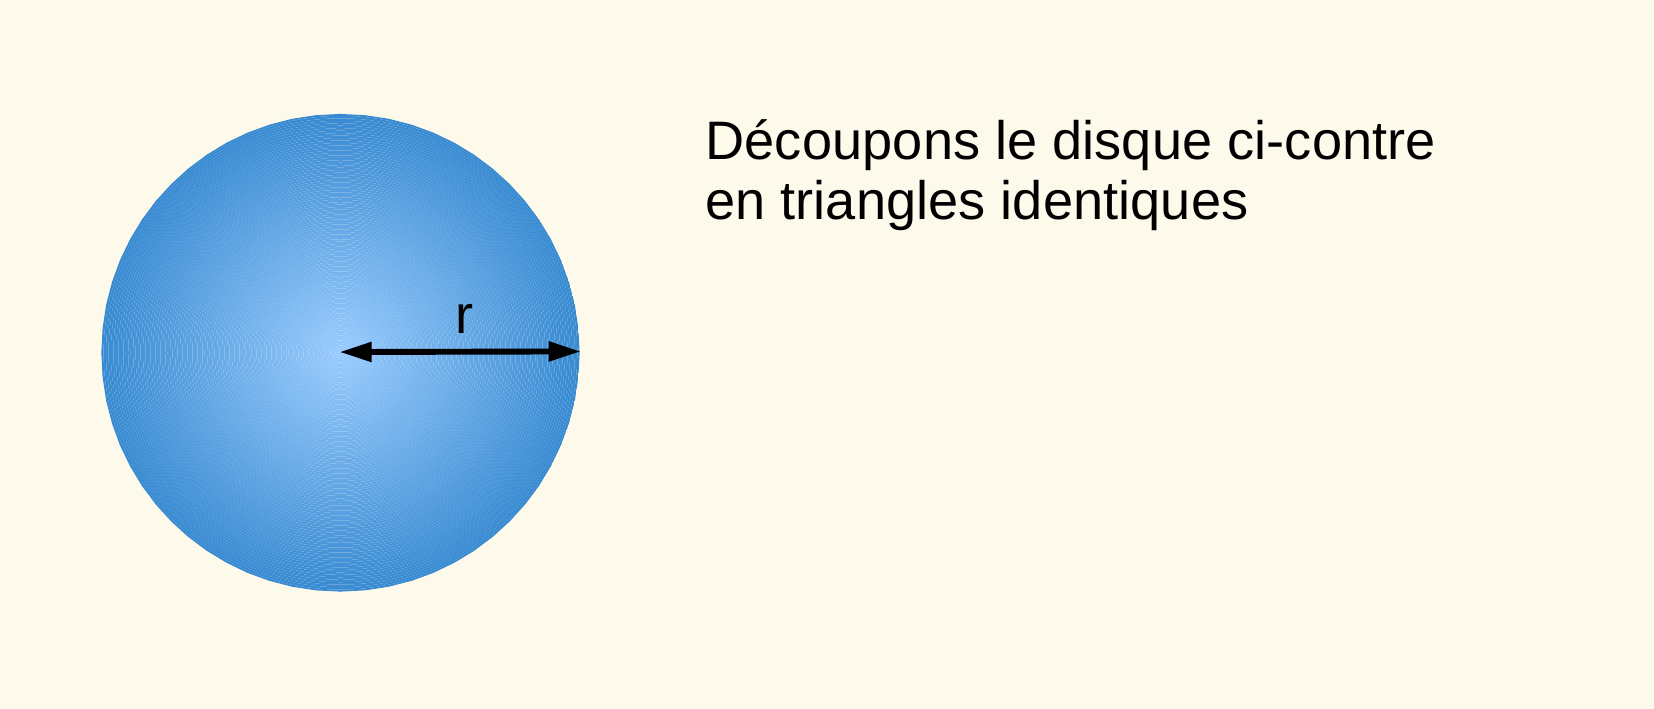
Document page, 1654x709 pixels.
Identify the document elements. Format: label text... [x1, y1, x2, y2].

text_box [101, 113, 580, 592]
text_box r [440, 277, 530, 451]
text_box Découpons le disque ci-contre en triangles identiques [690, 102, 1477, 602]
